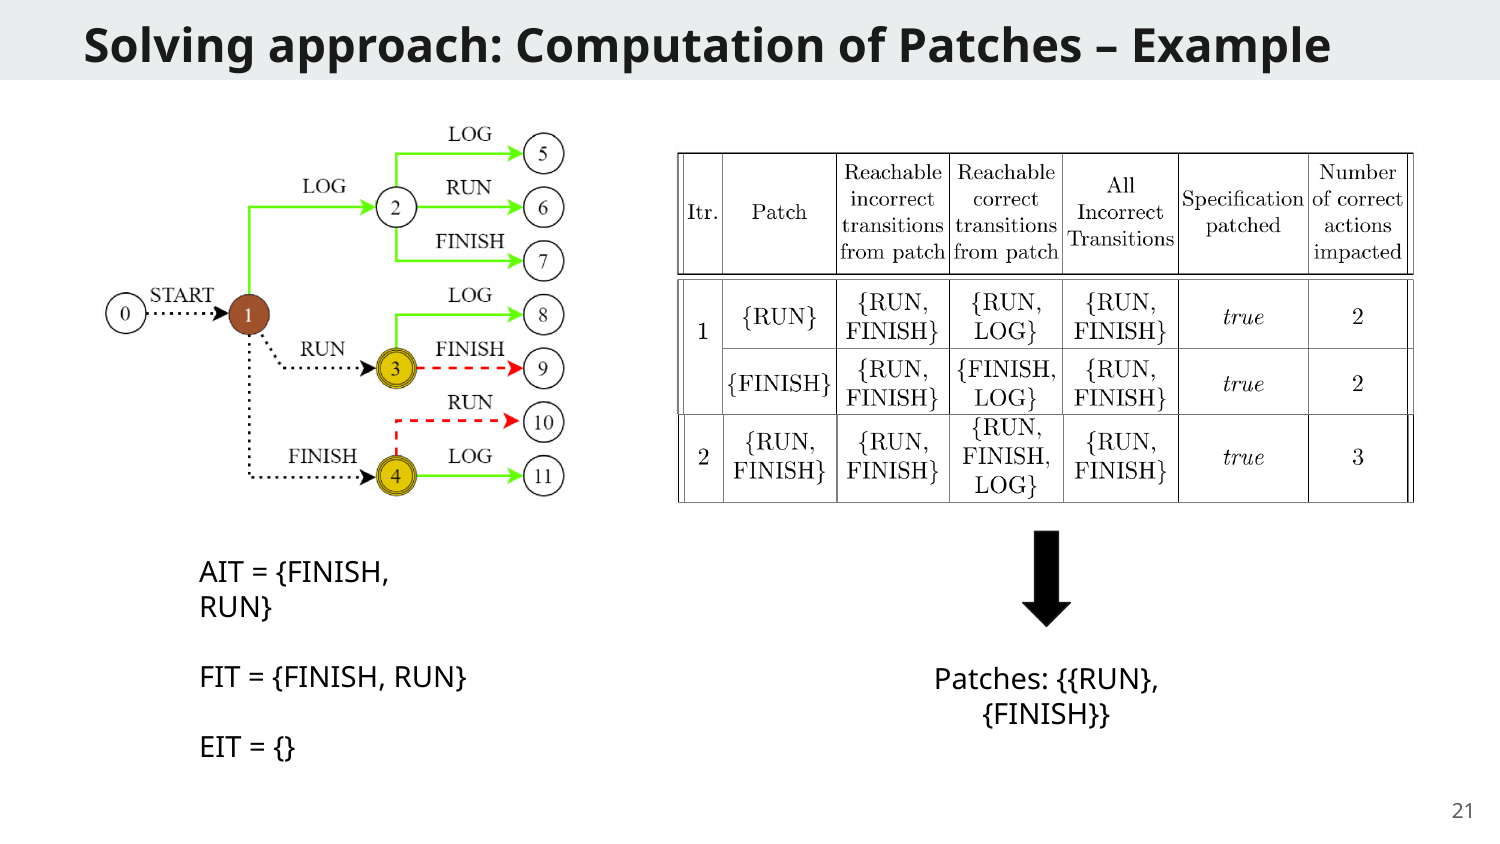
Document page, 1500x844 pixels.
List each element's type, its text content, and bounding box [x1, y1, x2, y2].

text_box [1022, 531, 1071, 627]
text_box Patches: {{RUN}, {FINISH}} [860, 645, 1233, 746]
picture [676, 145, 1417, 504]
title Solving approach: Computation of Patches – Example [68, 0, 1432, 88]
slide_number <numéro> [1400, 779, 1491, 844]
text_box AIT = {FINISH, RUN} FIT = {FINISH, RUN} EIT = {} [184, 538, 484, 778]
picture [103, 122, 566, 500]
